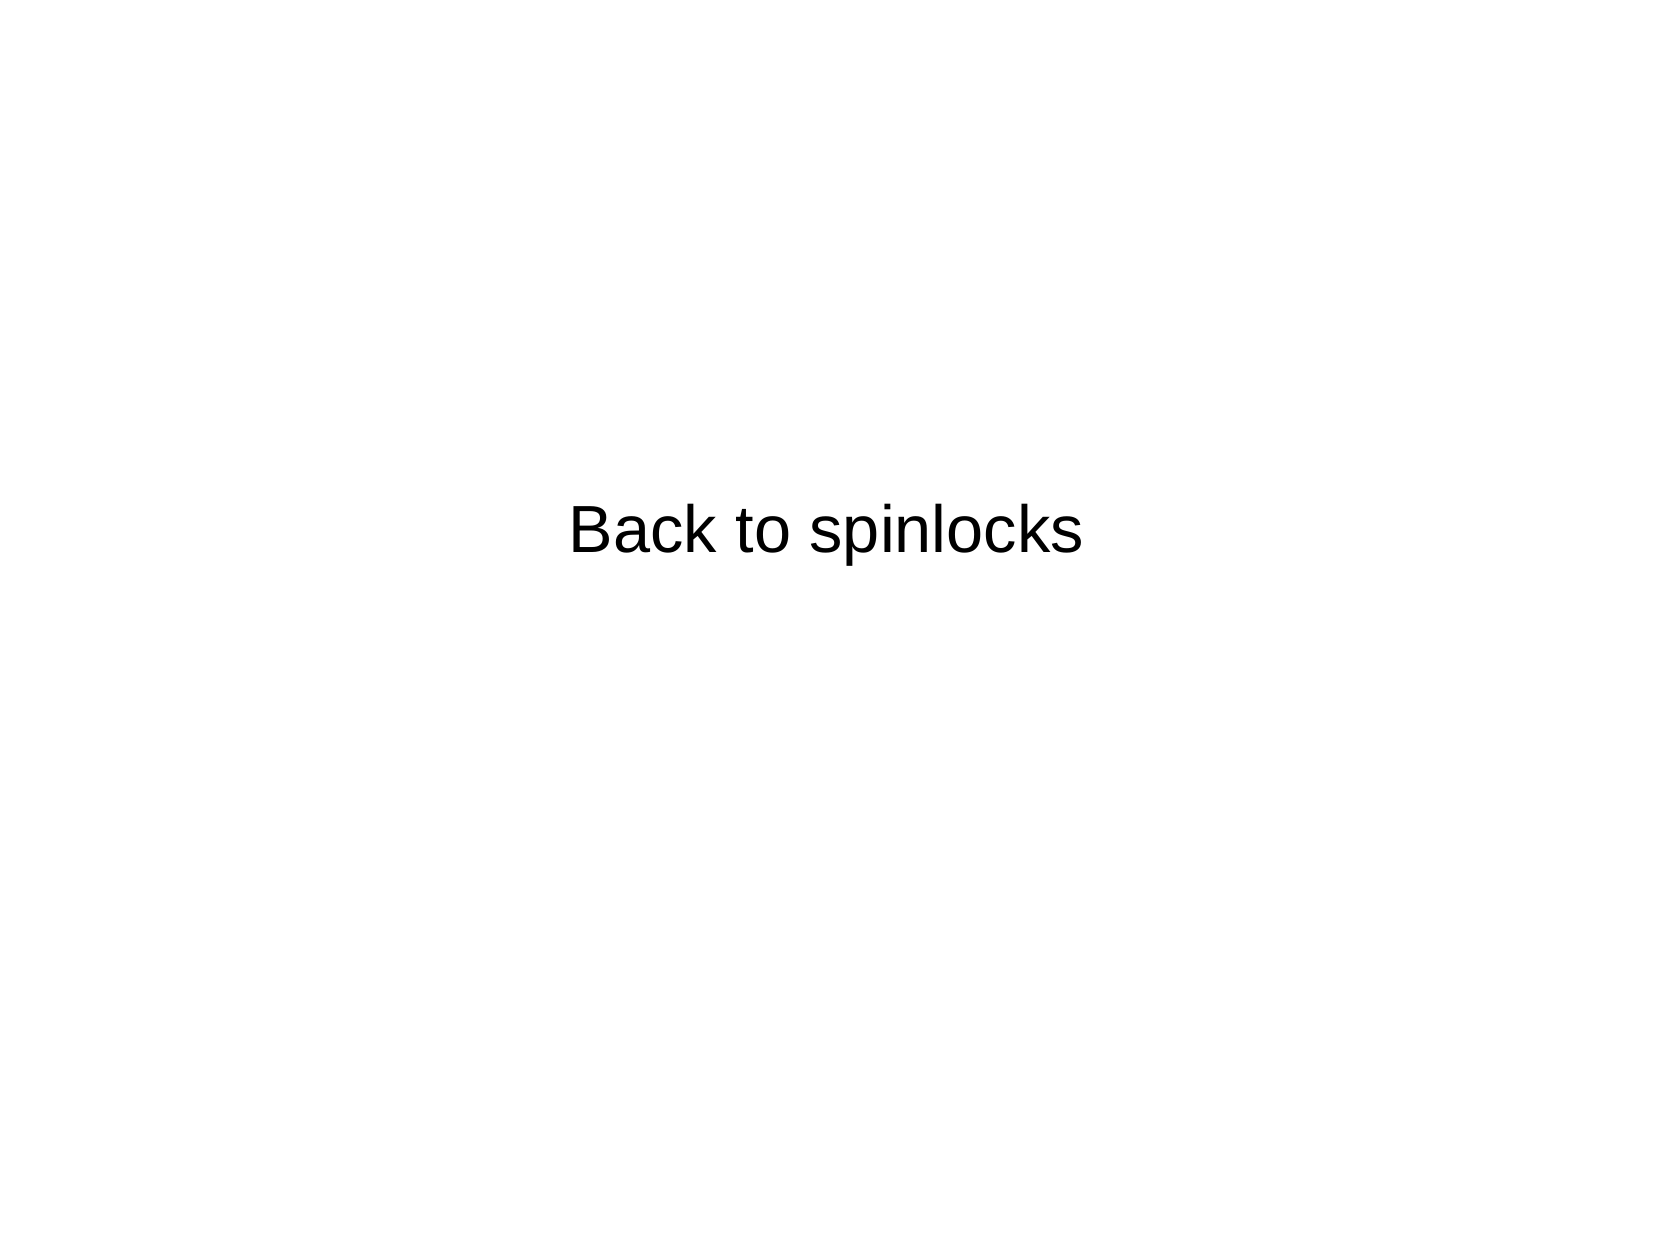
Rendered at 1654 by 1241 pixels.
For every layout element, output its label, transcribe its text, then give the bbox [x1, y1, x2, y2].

subtitle Back to spinlocks [82, 49, 1571, 1010]
